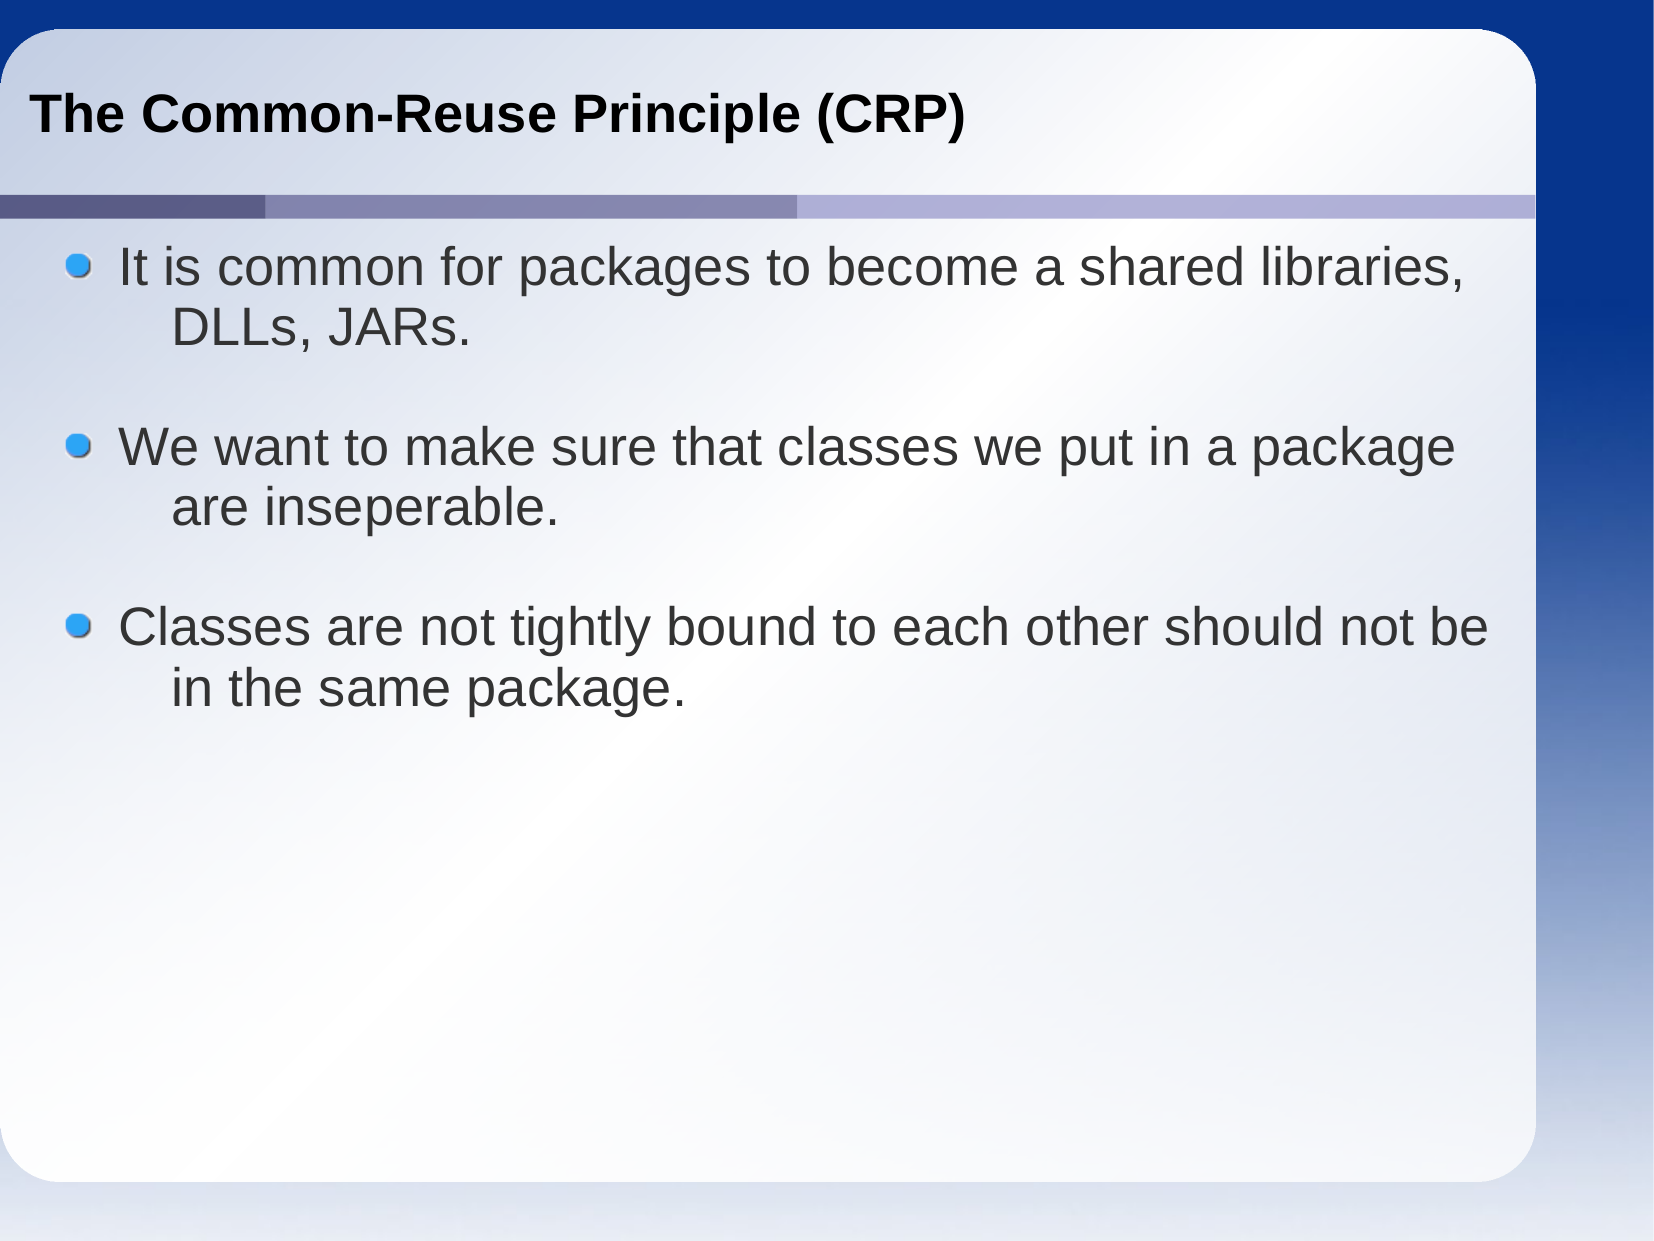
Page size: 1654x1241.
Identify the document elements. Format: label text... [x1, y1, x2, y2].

title The Common-Reuse Principle (CRP) [29, 49, 1506, 178]
list It is common for packages to become a shared libraries, DLLs, JARs. We want to make sure that classes we put in a package are inseperable. Classes are not tightly bound to each other should not be in the same package. [29, 236, 1506, 1152]
picture [0, 0, 1654, 1241]
